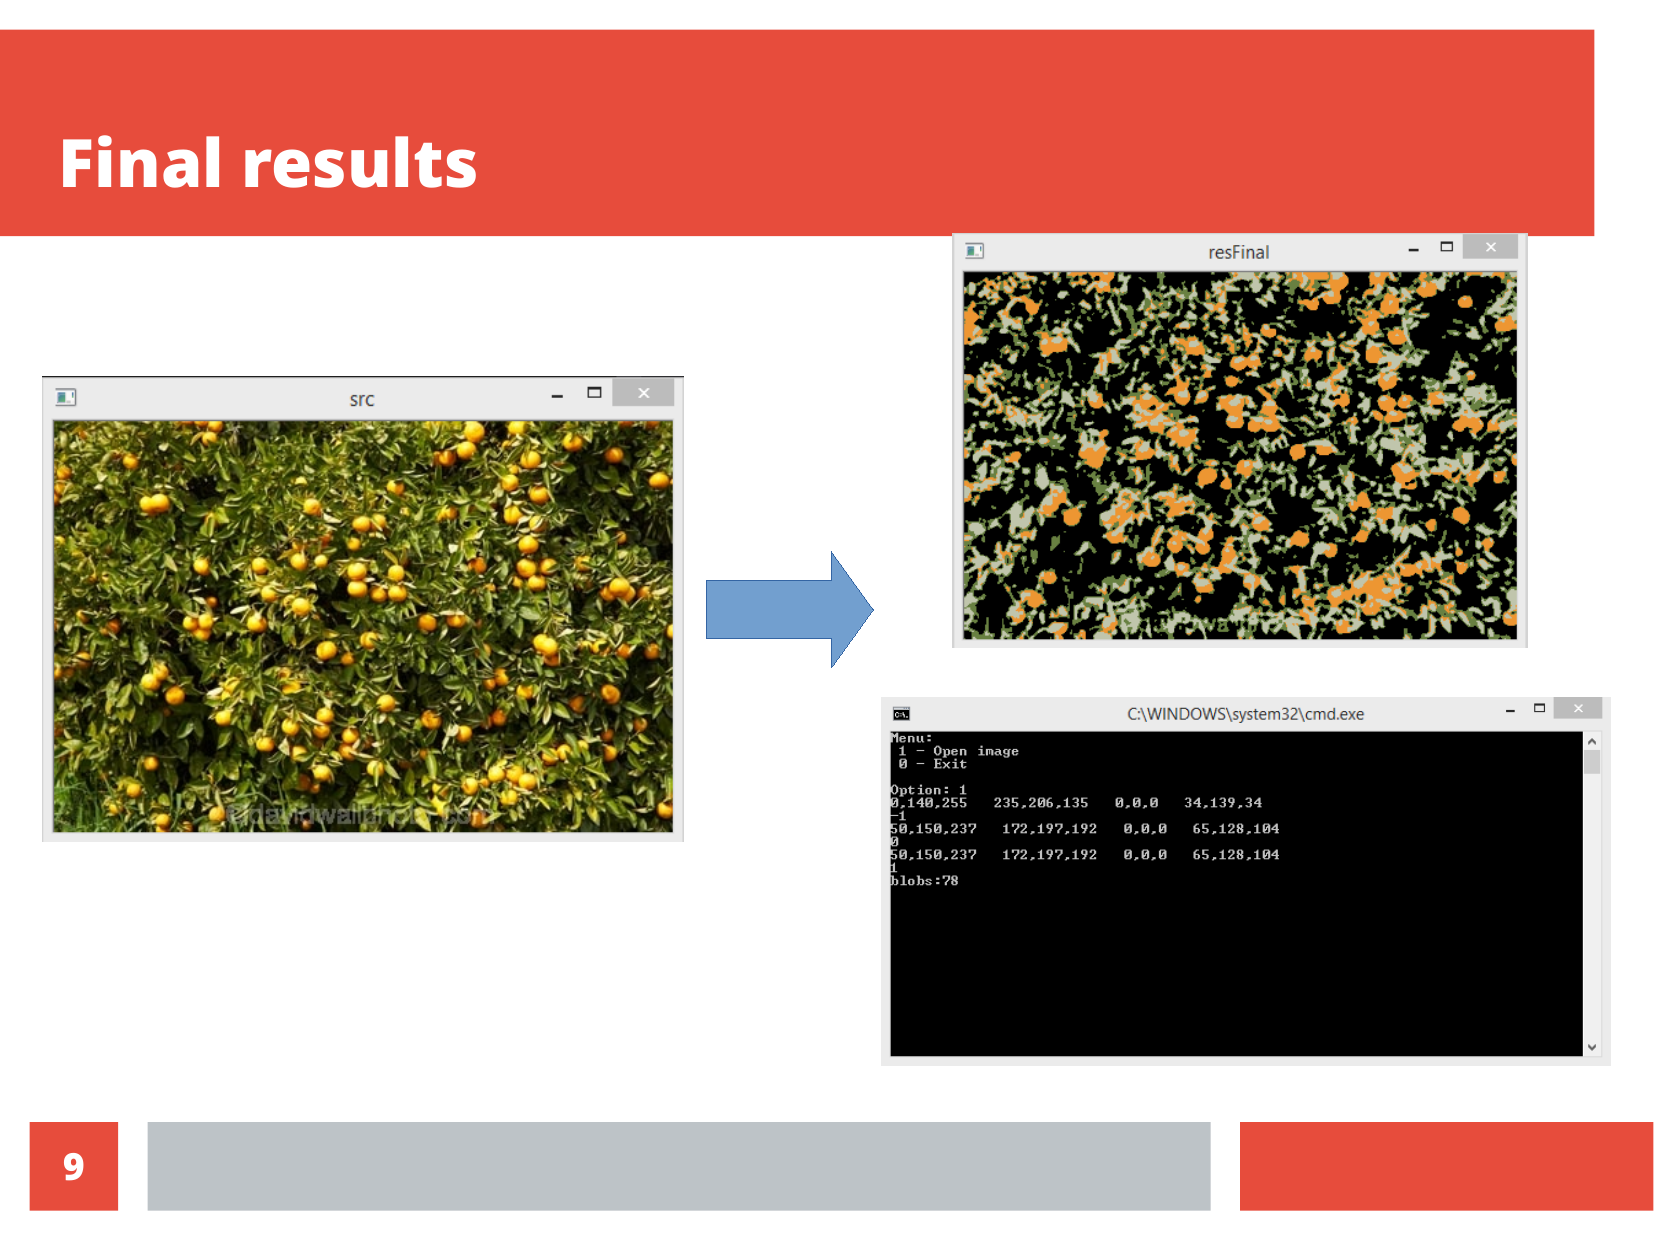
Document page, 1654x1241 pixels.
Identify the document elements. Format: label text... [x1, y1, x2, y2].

picture [881, 697, 1611, 1066]
picture [952, 233, 1528, 648]
title Final results [59, 59, 1595, 207]
text_box [706, 551, 874, 668]
picture [42, 376, 684, 842]
